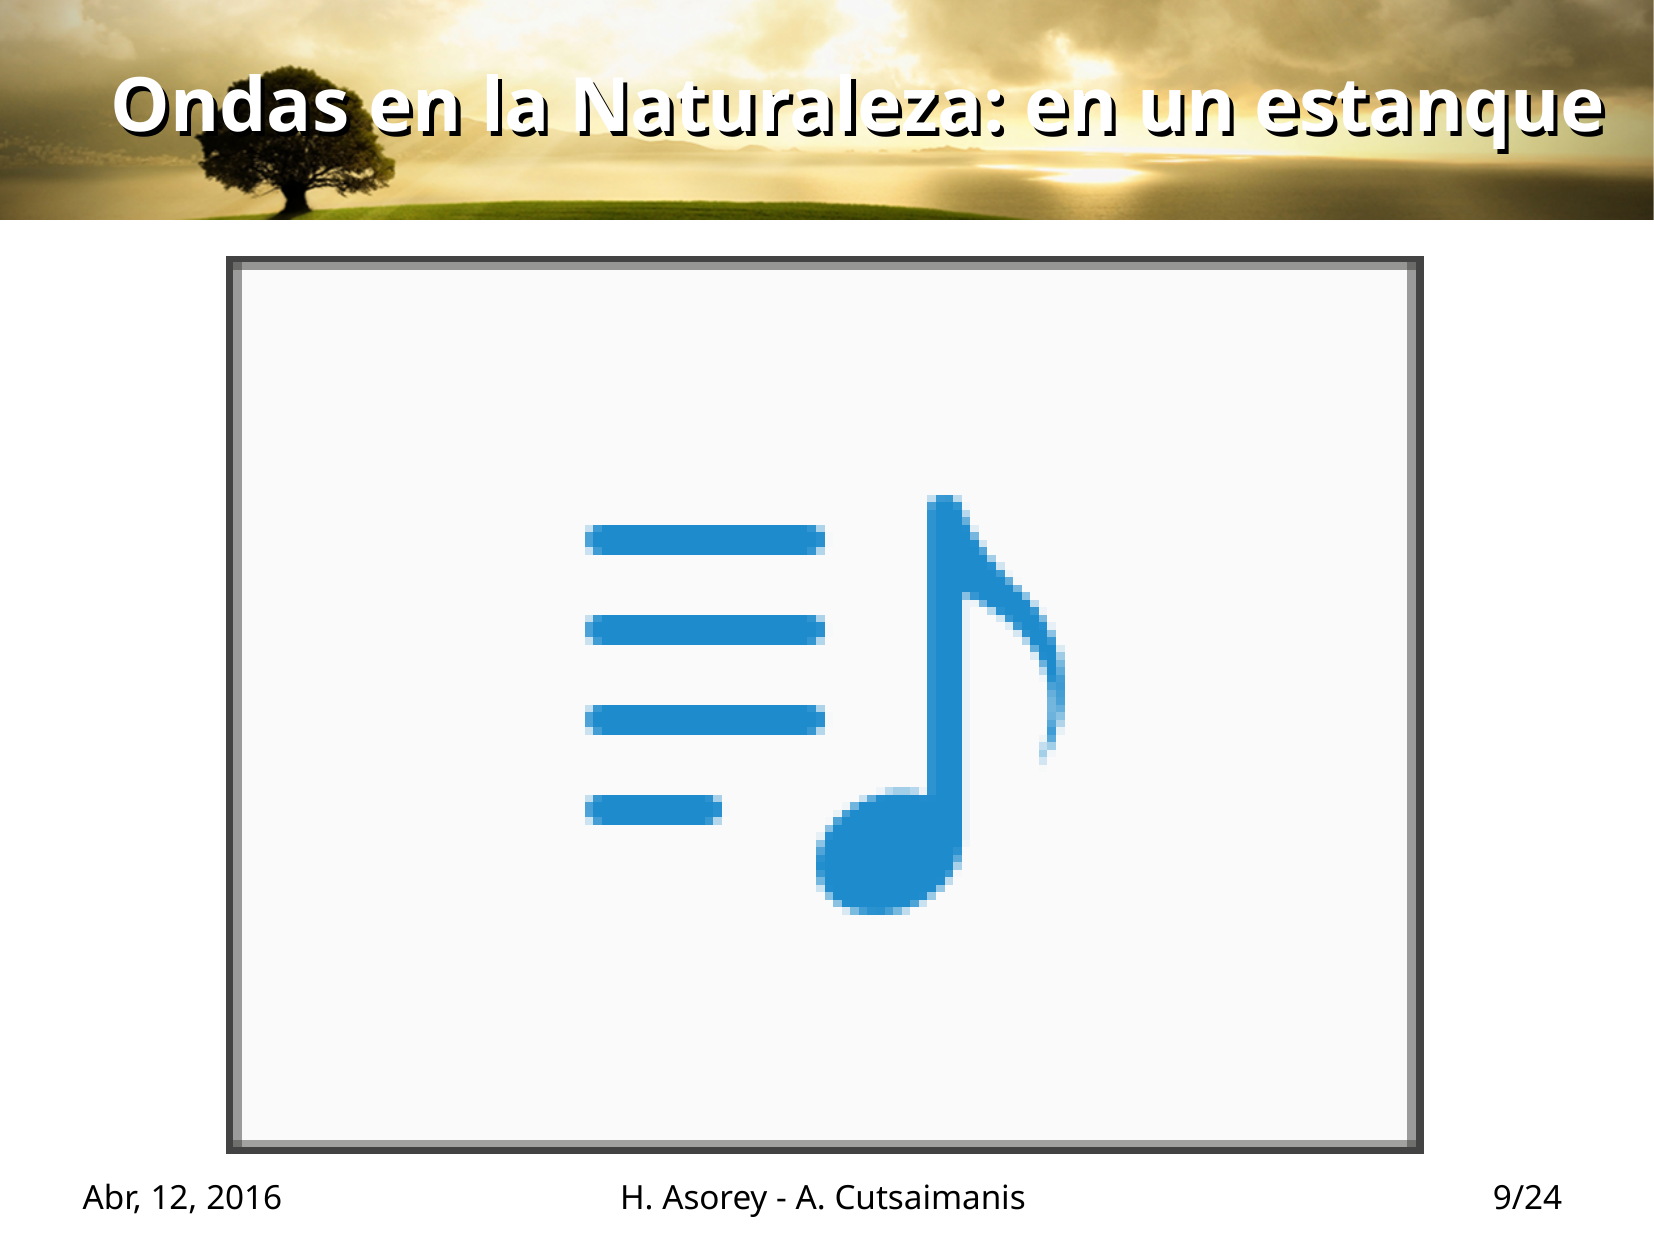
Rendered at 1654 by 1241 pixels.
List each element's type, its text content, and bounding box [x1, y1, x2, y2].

picture [0, 0, 1654, 220]
text_box [225, 255, 1426, 1156]
title Ondas en la Naturaleza: en un estanque [45, 15, 1606, 191]
